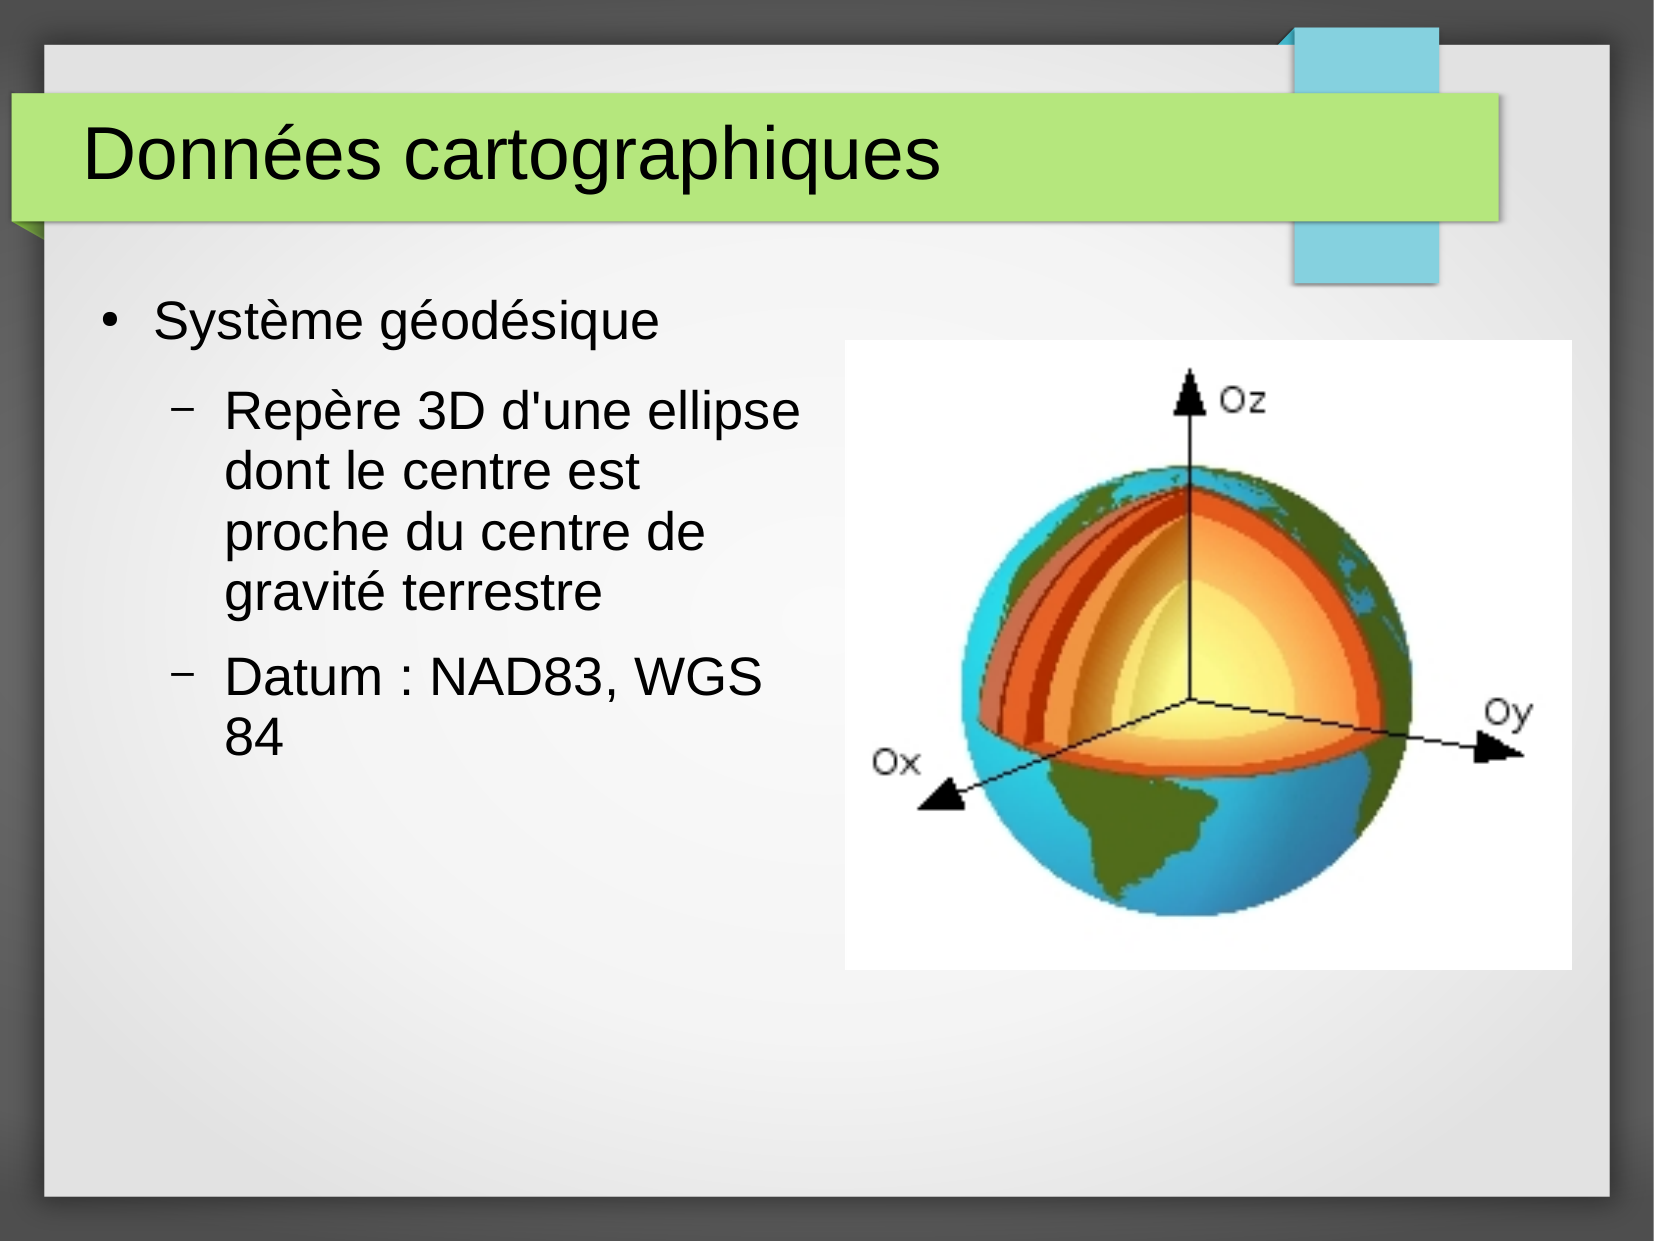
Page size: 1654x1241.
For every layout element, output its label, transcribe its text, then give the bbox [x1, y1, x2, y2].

title Données cartographiques [82, 94, 1264, 213]
picture [0, 0, 1654, 1241]
list Système géodésique Repère 3D d'une ellipse dont le centre est proche du centre de gravité terrestre Datum : NAD83, WGS 84 [82, 290, 809, 1010]
